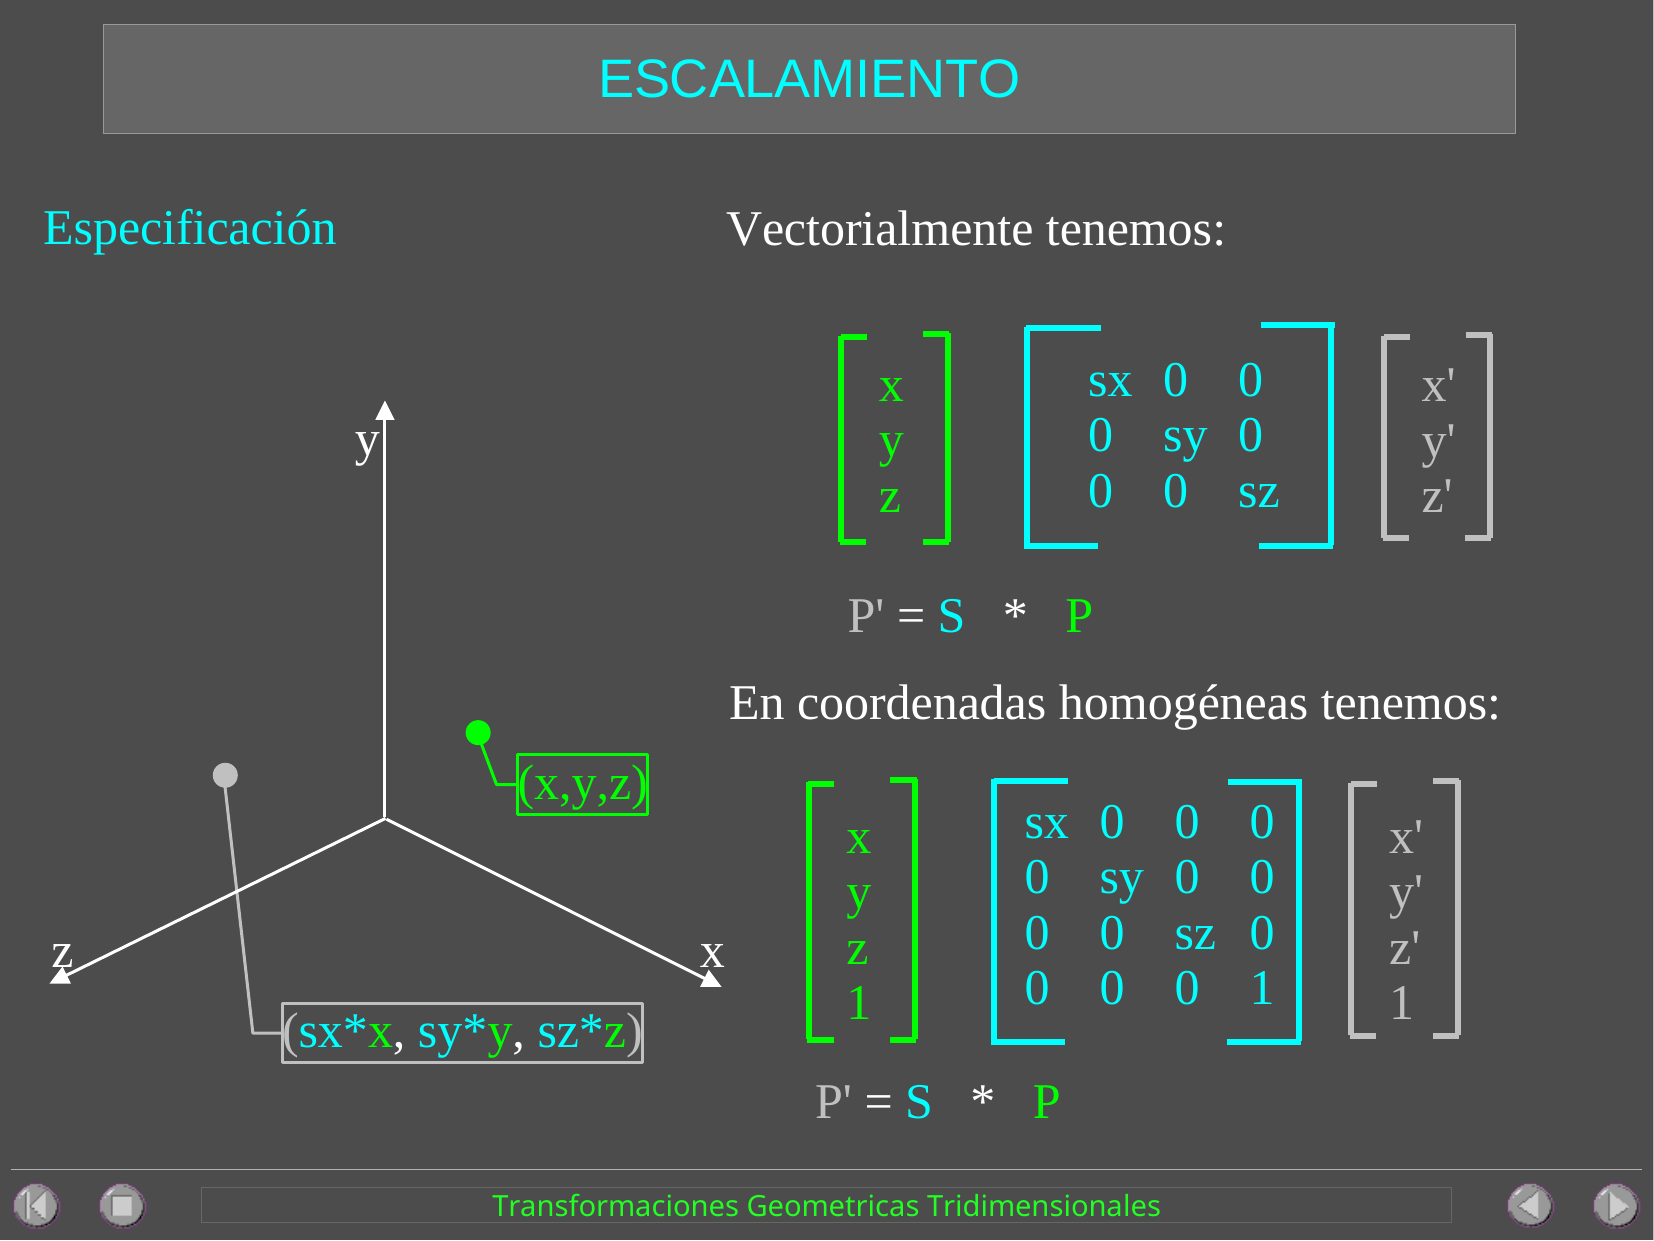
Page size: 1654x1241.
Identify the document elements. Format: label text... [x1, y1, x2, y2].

text_box [465, 720, 491, 746]
text_box x y z 1 [846, 808, 913, 1049]
text_box En coordenadas homogéneas tenemos: [729, 674, 1567, 735]
text_box (sx*x, sy*y, sz*z) [282, 1003, 643, 1063]
text_box Especificación [43, 200, 1455, 261]
text_box z [69, 974, 75, 984]
picture [1505, 1181, 1556, 1231]
title ESCALAMIENTO [103, 24, 1516, 134]
text_box x [699, 923, 723, 984]
picture [11, 1181, 62, 1232]
text_box z [51, 923, 75, 980]
picture [1591, 1181, 1642, 1232]
text_box (x,y,z) [517, 754, 648, 815]
picture [97, 1181, 148, 1232]
text_box P' = S * P [847, 587, 1114, 648]
text_box [212, 762, 238, 788]
text_box sx 0 0 0 sy 0 0 0 sz [1088, 351, 1292, 537]
text_box x' y' z' 1 [1389, 808, 1456, 1049]
text_box P' = S * P [814, 1074, 1081, 1135]
text_box sx 0 0 0 0 sy 0 0 0 0 sz 0 0 0 0 1 [1024, 793, 1281, 1034]
text_box y [354, 410, 378, 471]
text_box x y z [879, 356, 945, 537]
text_box x' y' z' [1421, 356, 1487, 538]
text_box Vectorialmente tenemos: [726, 201, 1247, 262]
